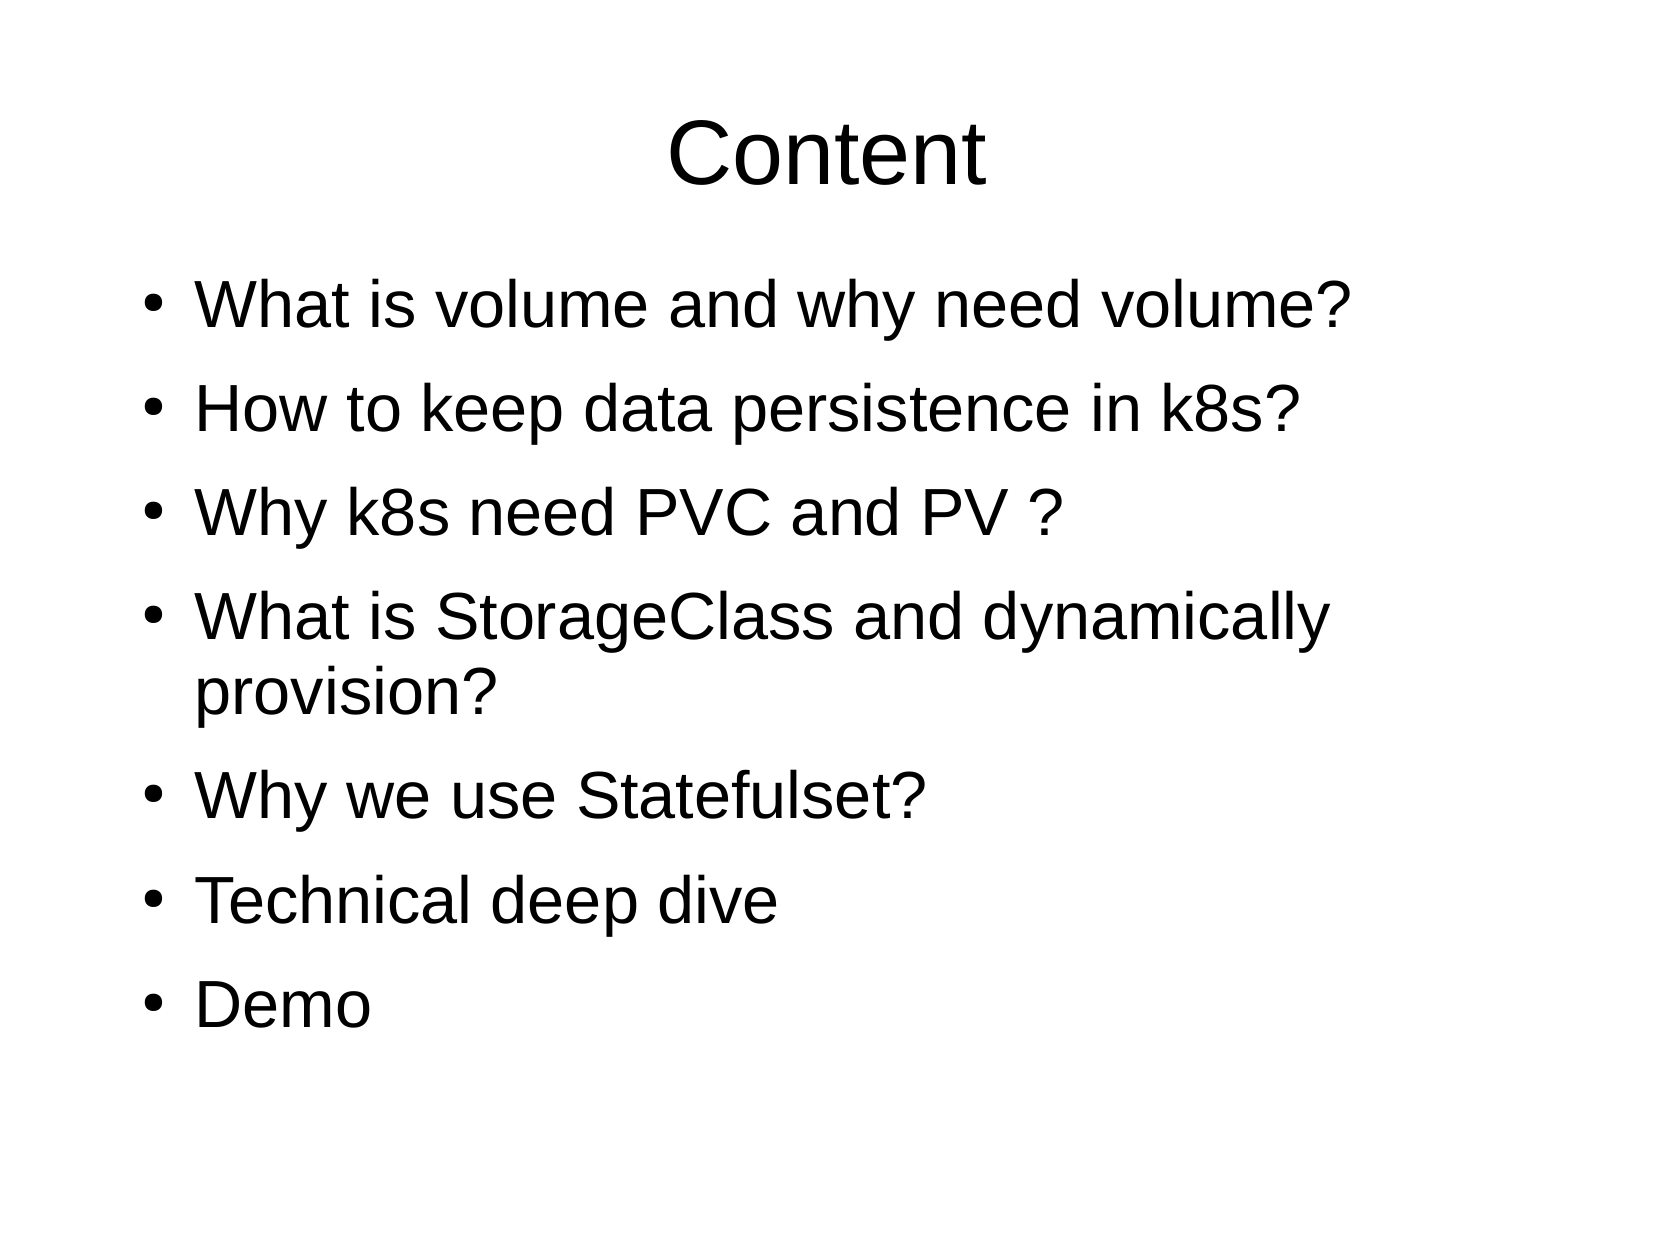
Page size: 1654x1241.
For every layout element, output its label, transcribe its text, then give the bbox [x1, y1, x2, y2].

list What is volume and why need volume? How to keep data persistence in k8s? Why k8s need PVC and PV ? What is StorageClass and dynamically provision? Why we use Statefulset? Technical deep dive Demo [124, 266, 1613, 1096]
title Content [82, 49, 1571, 257]
